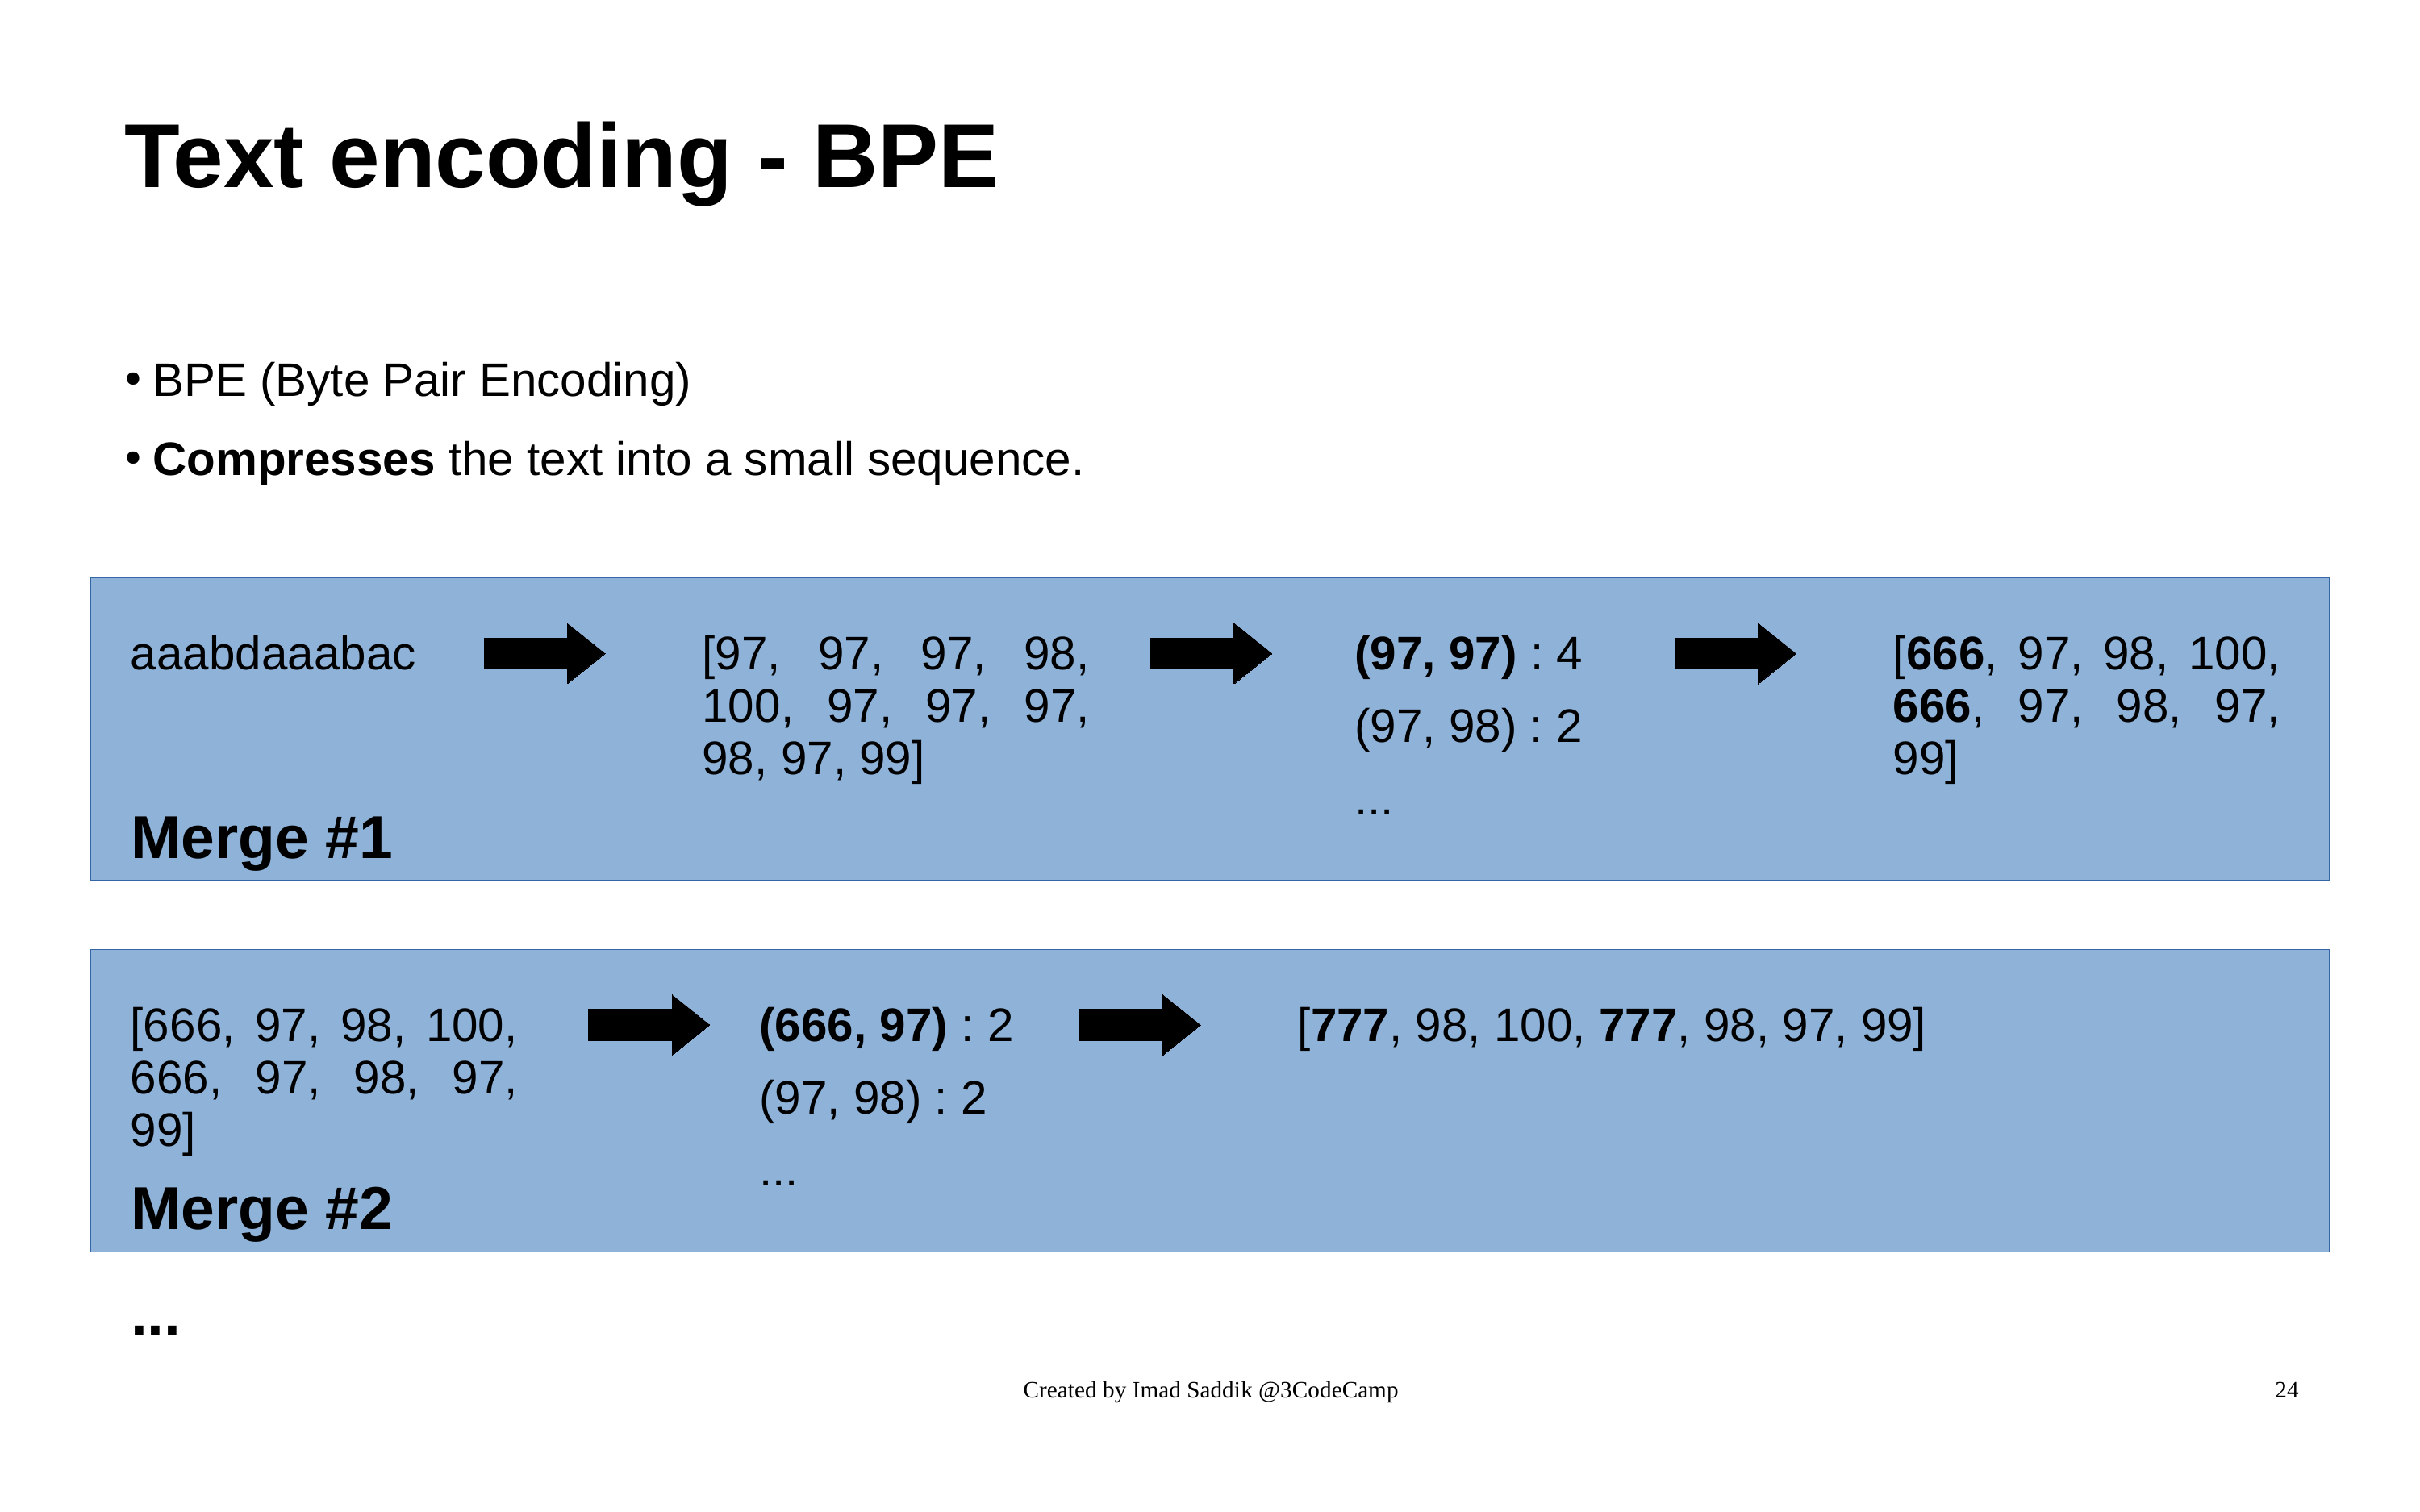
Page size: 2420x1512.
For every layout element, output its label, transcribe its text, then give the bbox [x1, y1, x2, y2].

text_box Text encoding - BPE [112, 61, 1664, 251]
text_box [90, 577, 2330, 881]
text_box aaabdaaabac [119, 621, 454, 686]
text_box [90, 949, 2330, 1252]
text_box (666, 97) : 2 (97, 98) : 2 ... [747, 993, 1059, 1202]
text_box ... [119, 1273, 454, 1354]
text_box BPE (Byte Pair Encoding) Compresses the text into a small sequence. [112, 322, 2209, 514]
text_box Merge #1 [119, 797, 454, 877]
text_box (97, 97) : 4 (97, 98) : 2 ... [1342, 621, 1620, 851]
text_box [666, 97, 98, 100, 666, 97, 98, 97, 99] [119, 993, 531, 1162]
text_box Merge #2 [119, 1168, 454, 1249]
text_box [777, 98, 100, 777, 98, 97, 99] [1286, 993, 2209, 1057]
text_box [666, 97, 98, 100, 666, 97, 98, 97, 99] [1881, 621, 2293, 791]
text_box [97, 97, 97, 98, 100, 97, 97, 97, 98, 97, 99] [690, 621, 1102, 791]
